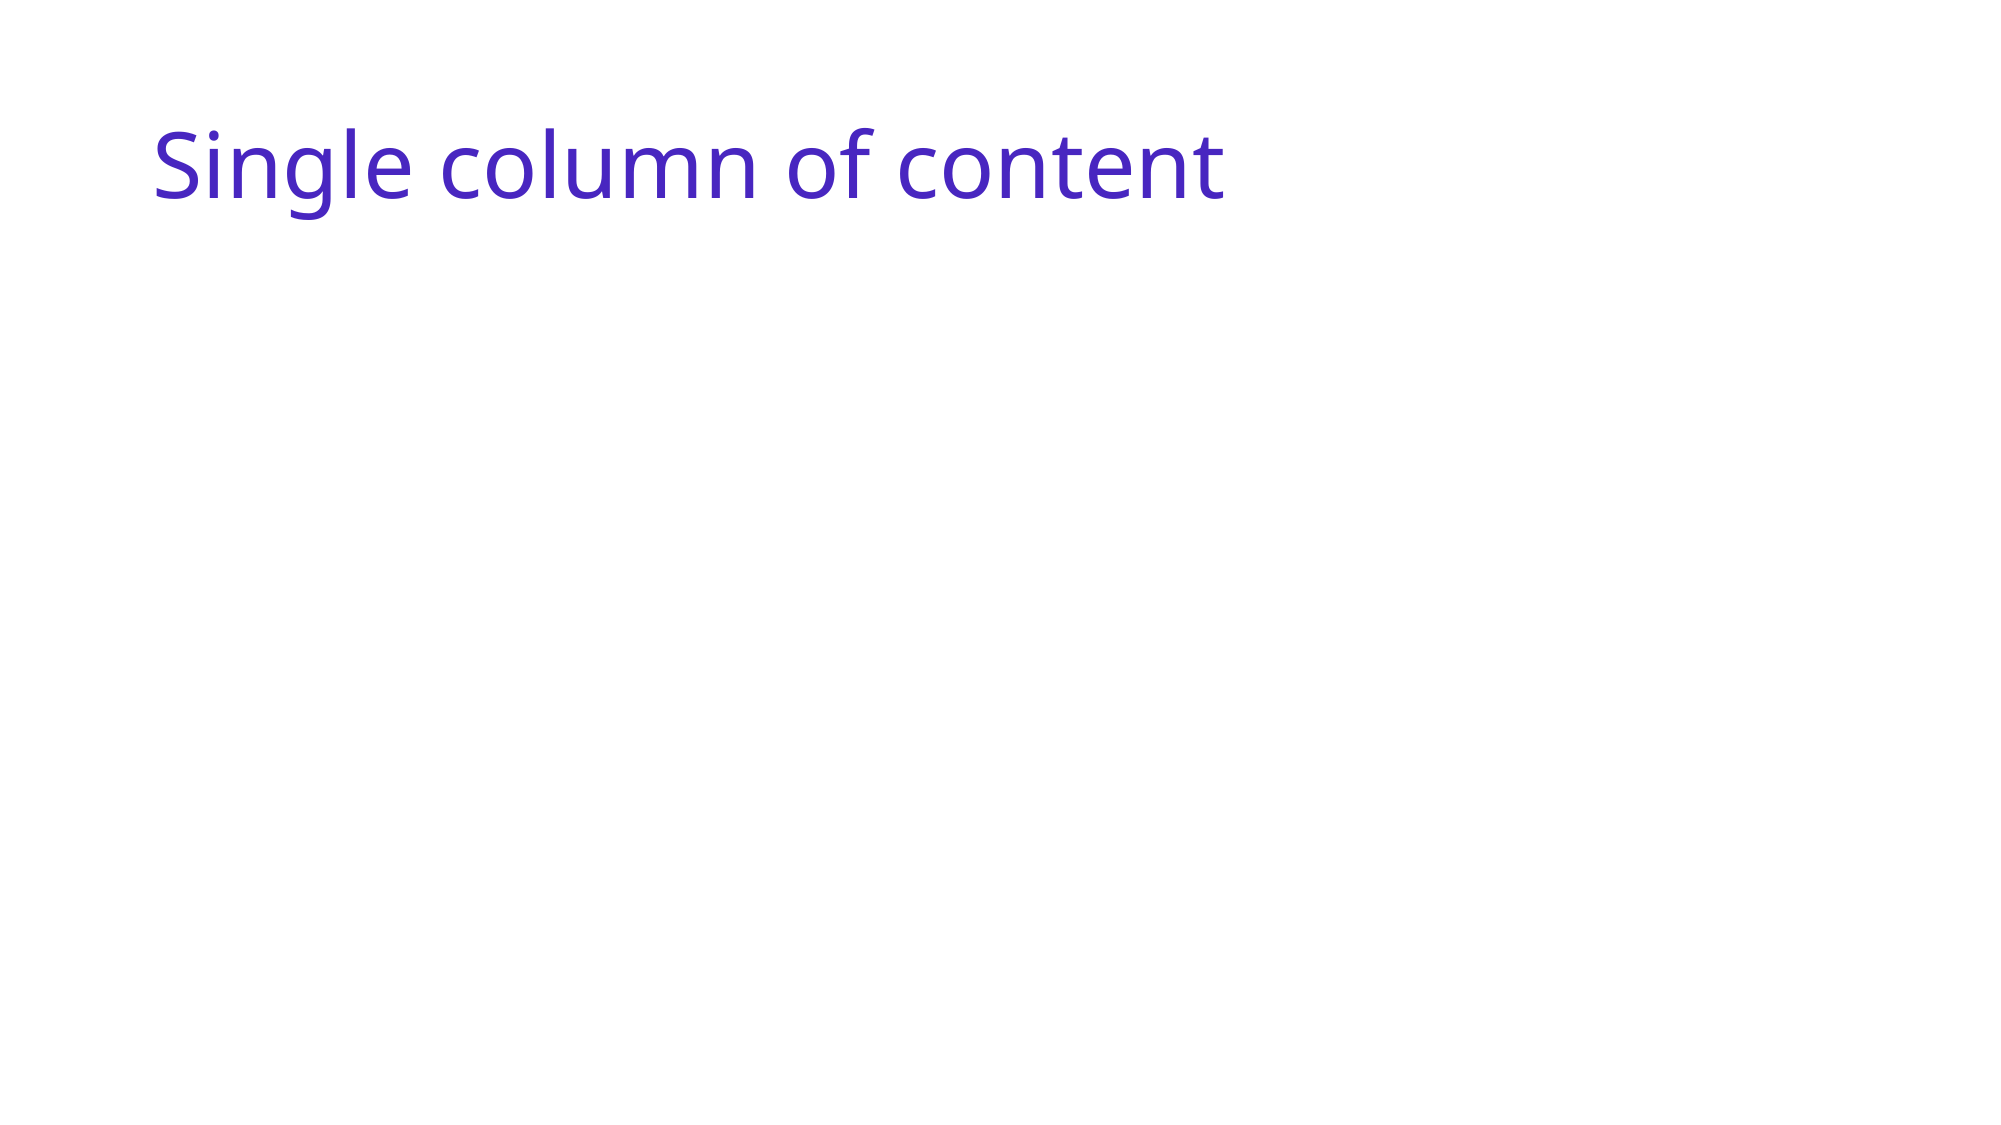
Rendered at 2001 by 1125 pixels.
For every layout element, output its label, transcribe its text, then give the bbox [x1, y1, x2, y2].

title Single column of content [137, 59, 1863, 278]
